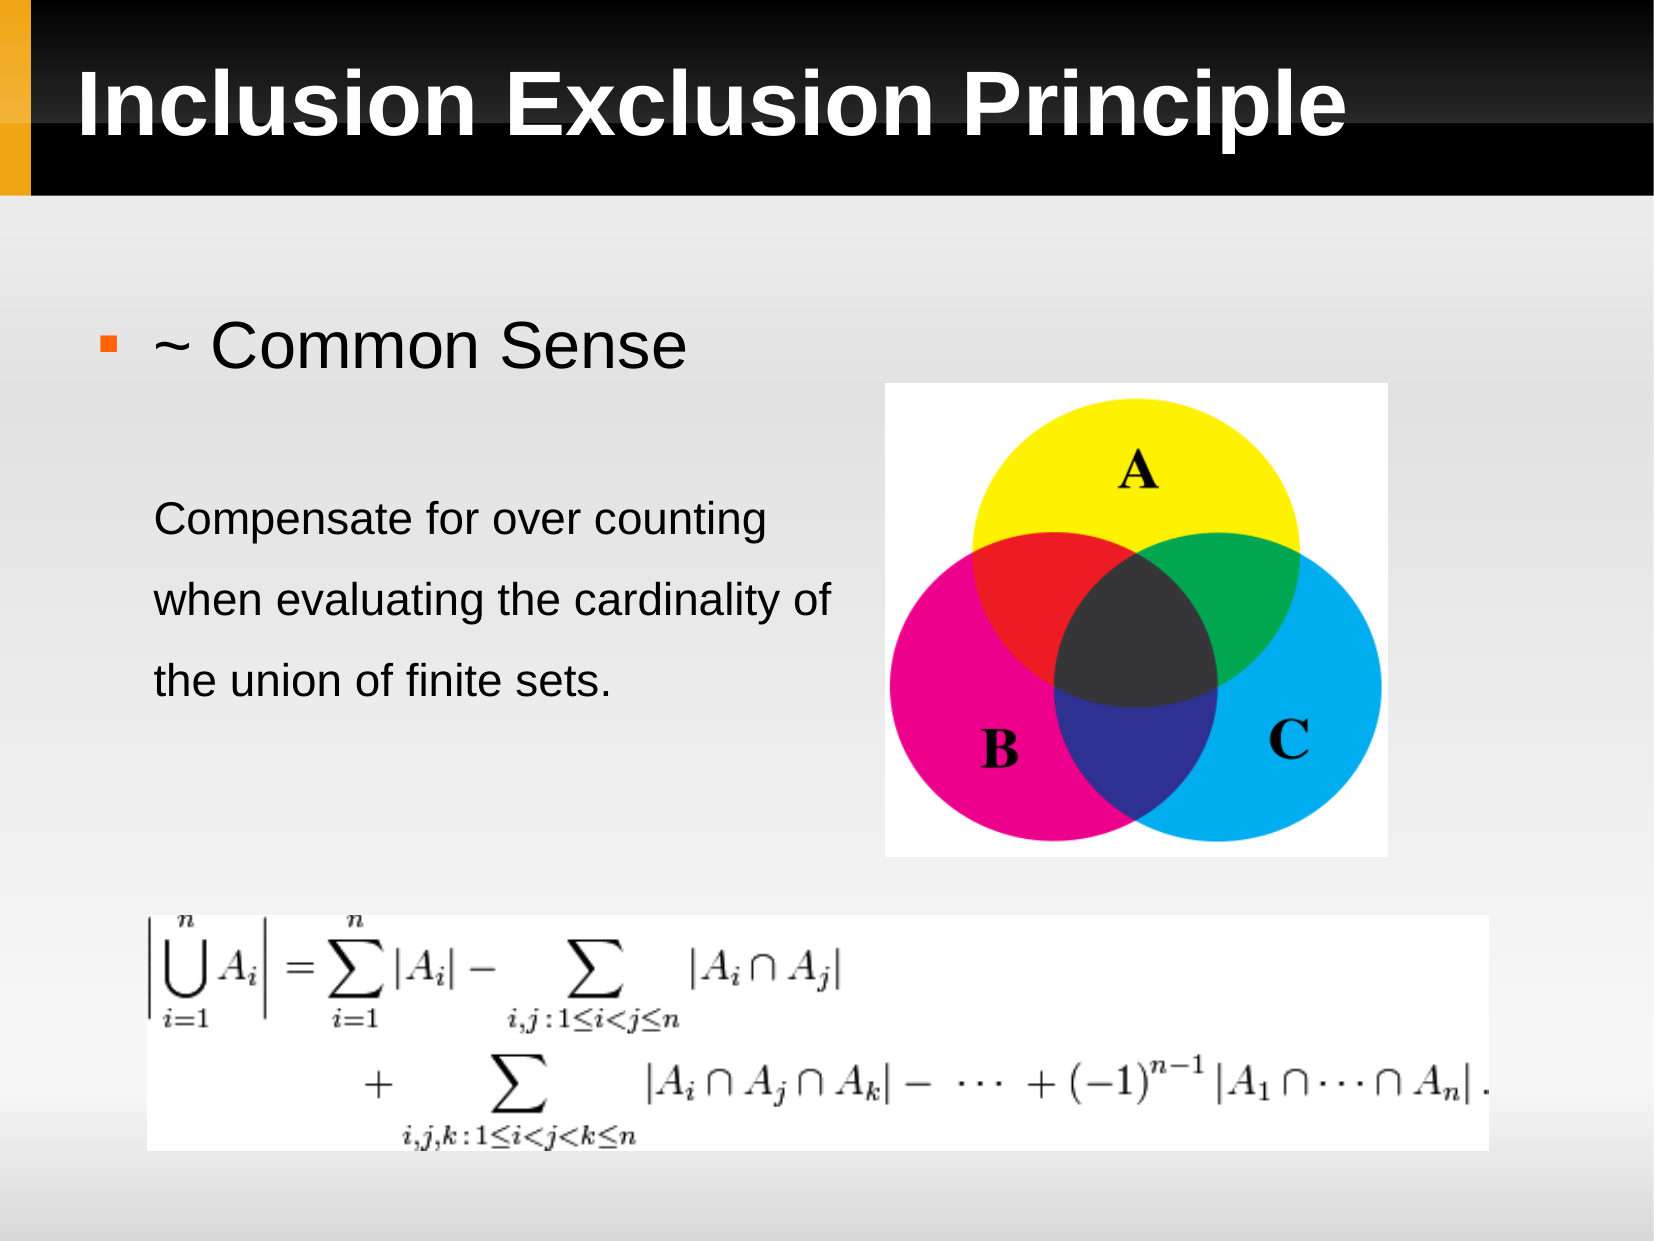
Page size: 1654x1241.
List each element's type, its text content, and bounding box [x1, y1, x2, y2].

picture [0, 0, 1654, 1241]
list ~ Common Sense Compensate for over counting when evaluating the cardinality of the union of finite sets. [82, 307, 1571, 1116]
title Inclusion Exclusion Principle [76, 7, 1565, 200]
